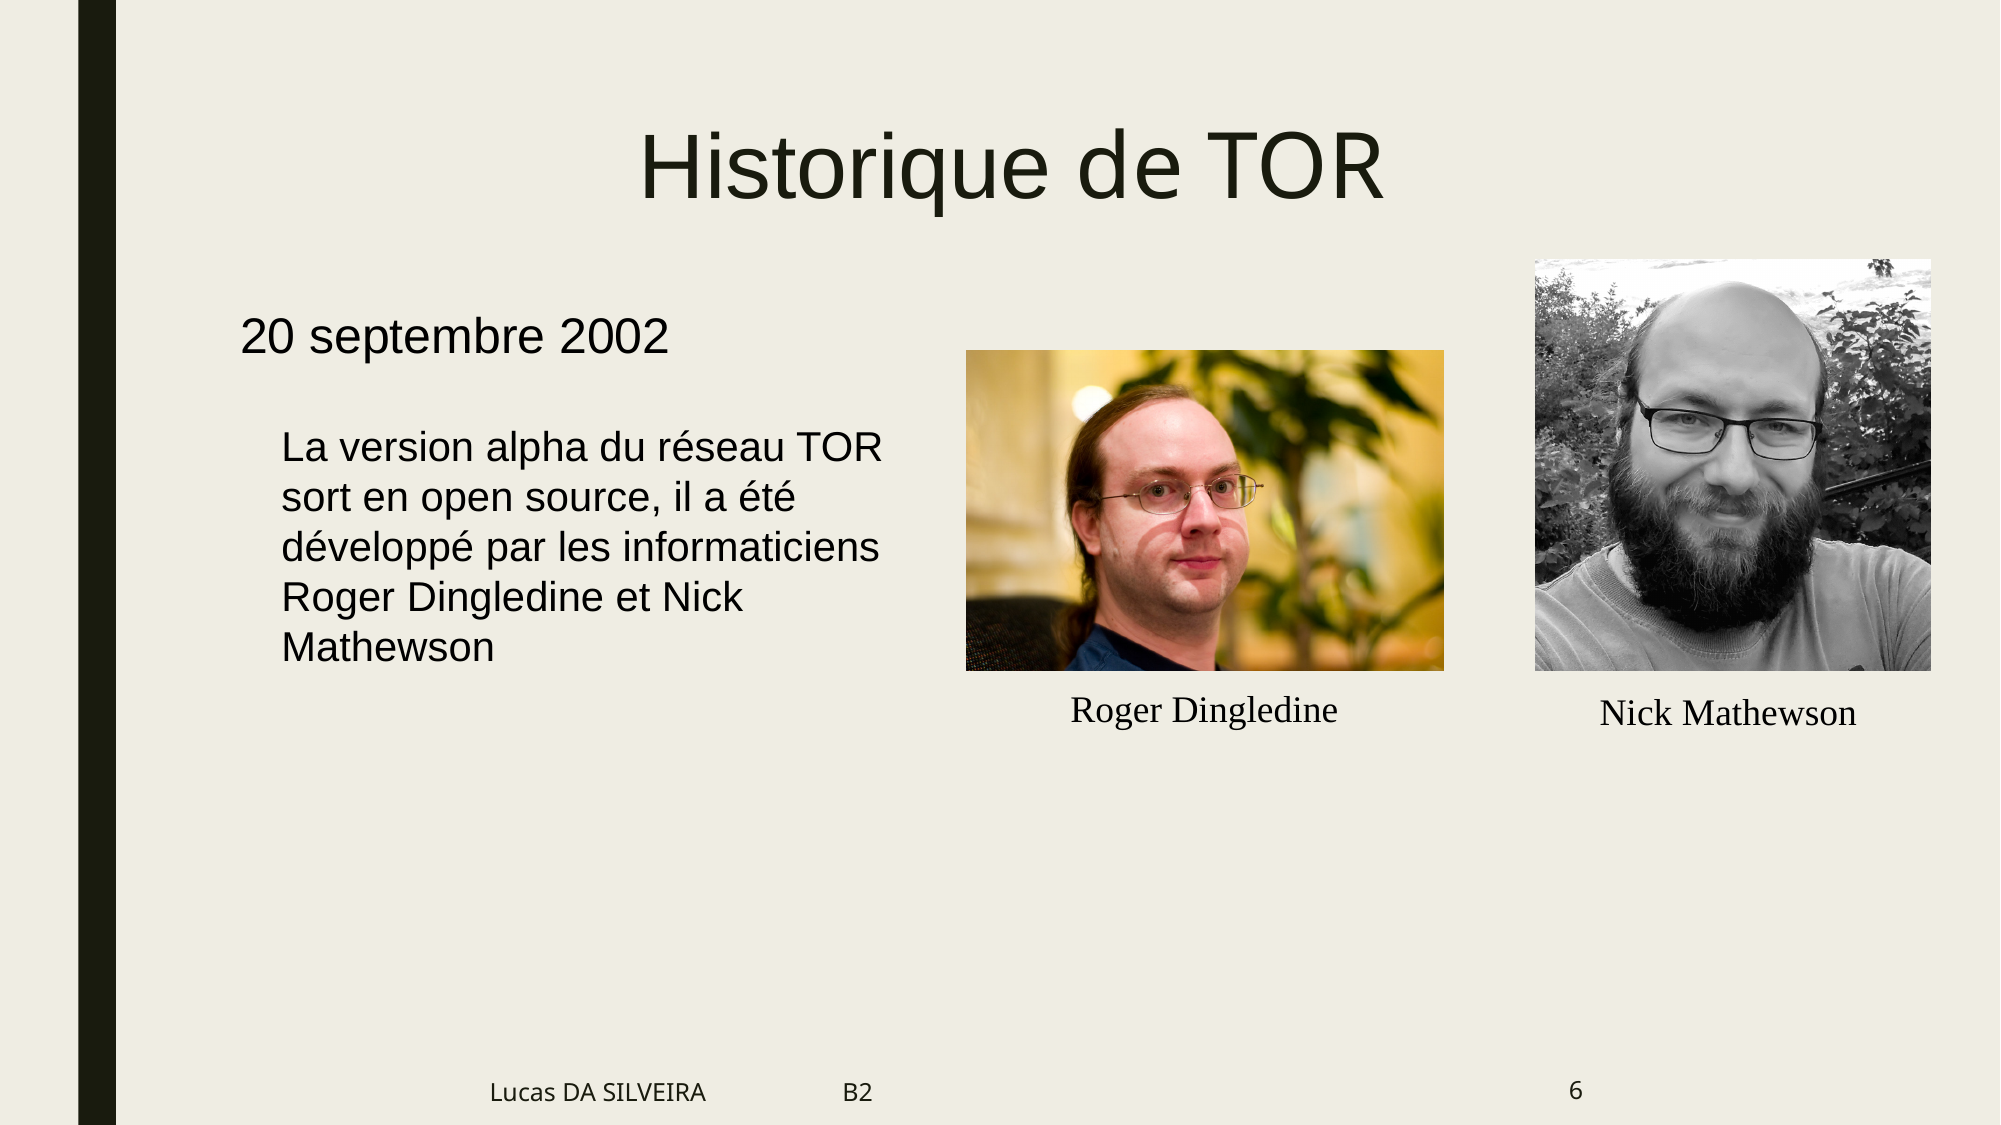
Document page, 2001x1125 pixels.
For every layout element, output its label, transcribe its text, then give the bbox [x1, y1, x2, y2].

text_box [1553, 1058, 1816, 1125]
text_box La version alpha du réseau TOR sort en open source, il a été développé par les informaticiens Roger Dingledine et Nick Mathewson [266, 412, 956, 680]
text_box 20 septembre 2002 [225, 295, 900, 372]
picture [1535, 259, 1931, 671]
text_box Nick Mathewson [1525, 679, 1932, 741]
text_box Roger Dingledine [976, 677, 1433, 738]
title Historique de TOR [225, 112, 1801, 357]
picture [966, 350, 1444, 671]
text_box Lucas DA SILVEIRA B2 [474, 1058, 1506, 1125]
